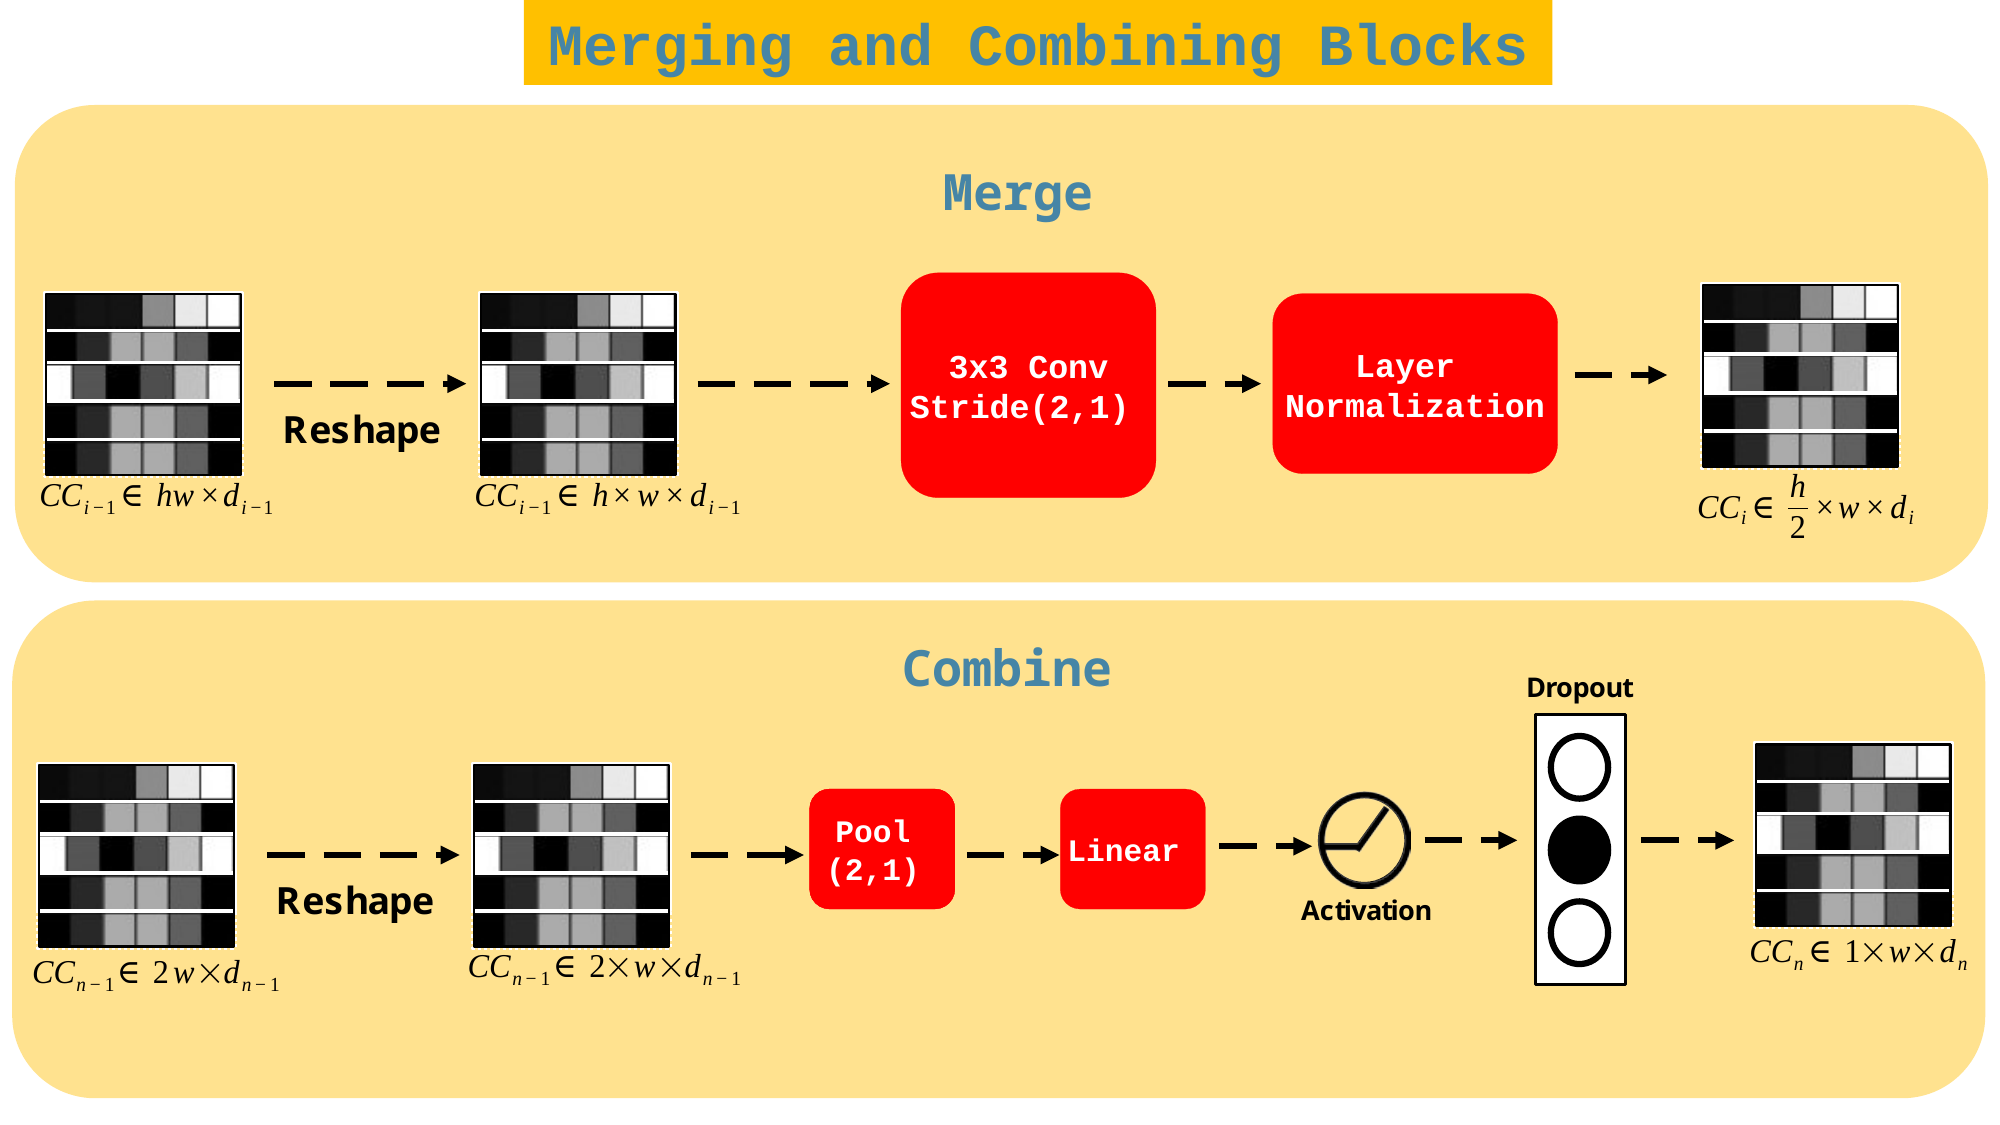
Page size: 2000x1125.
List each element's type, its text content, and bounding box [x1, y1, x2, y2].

text_box Combine [887, 625, 1128, 669]
text_box Merging and Combining Blocks [523, 0, 1553, 85]
text_box [14, 104, 1989, 583]
text_box [12, 600, 1986, 1099]
text_box Merge [928, 149, 1109, 215]
picture [31, 272, 1922, 548]
picture [24, 669, 1976, 996]
